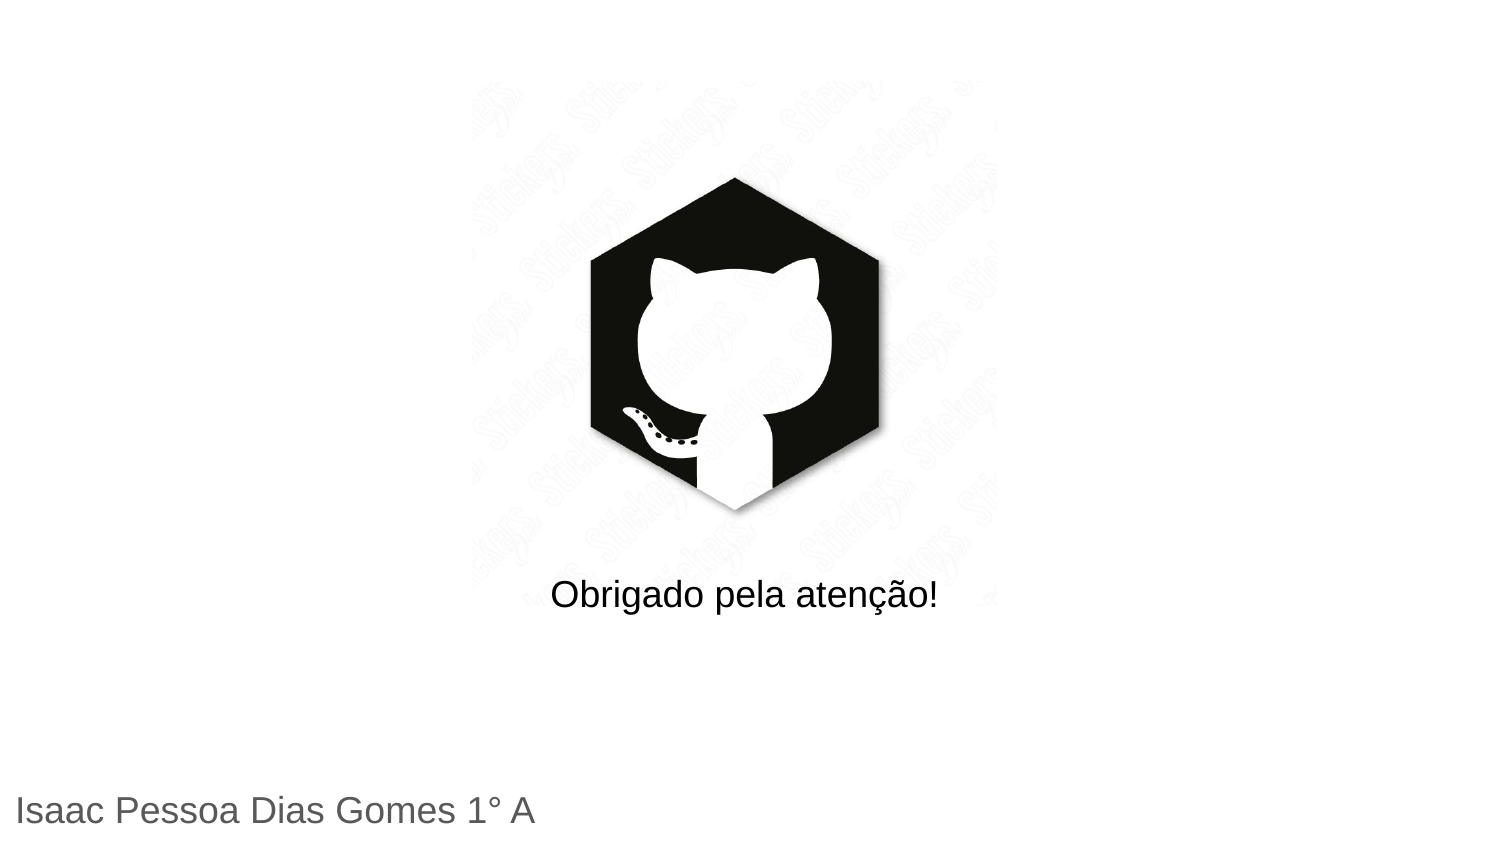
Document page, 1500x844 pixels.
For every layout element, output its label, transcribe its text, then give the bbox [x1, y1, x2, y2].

picture [472, 81, 997, 607]
text_box Obrigado pela atenção! [535, 555, 965, 637]
